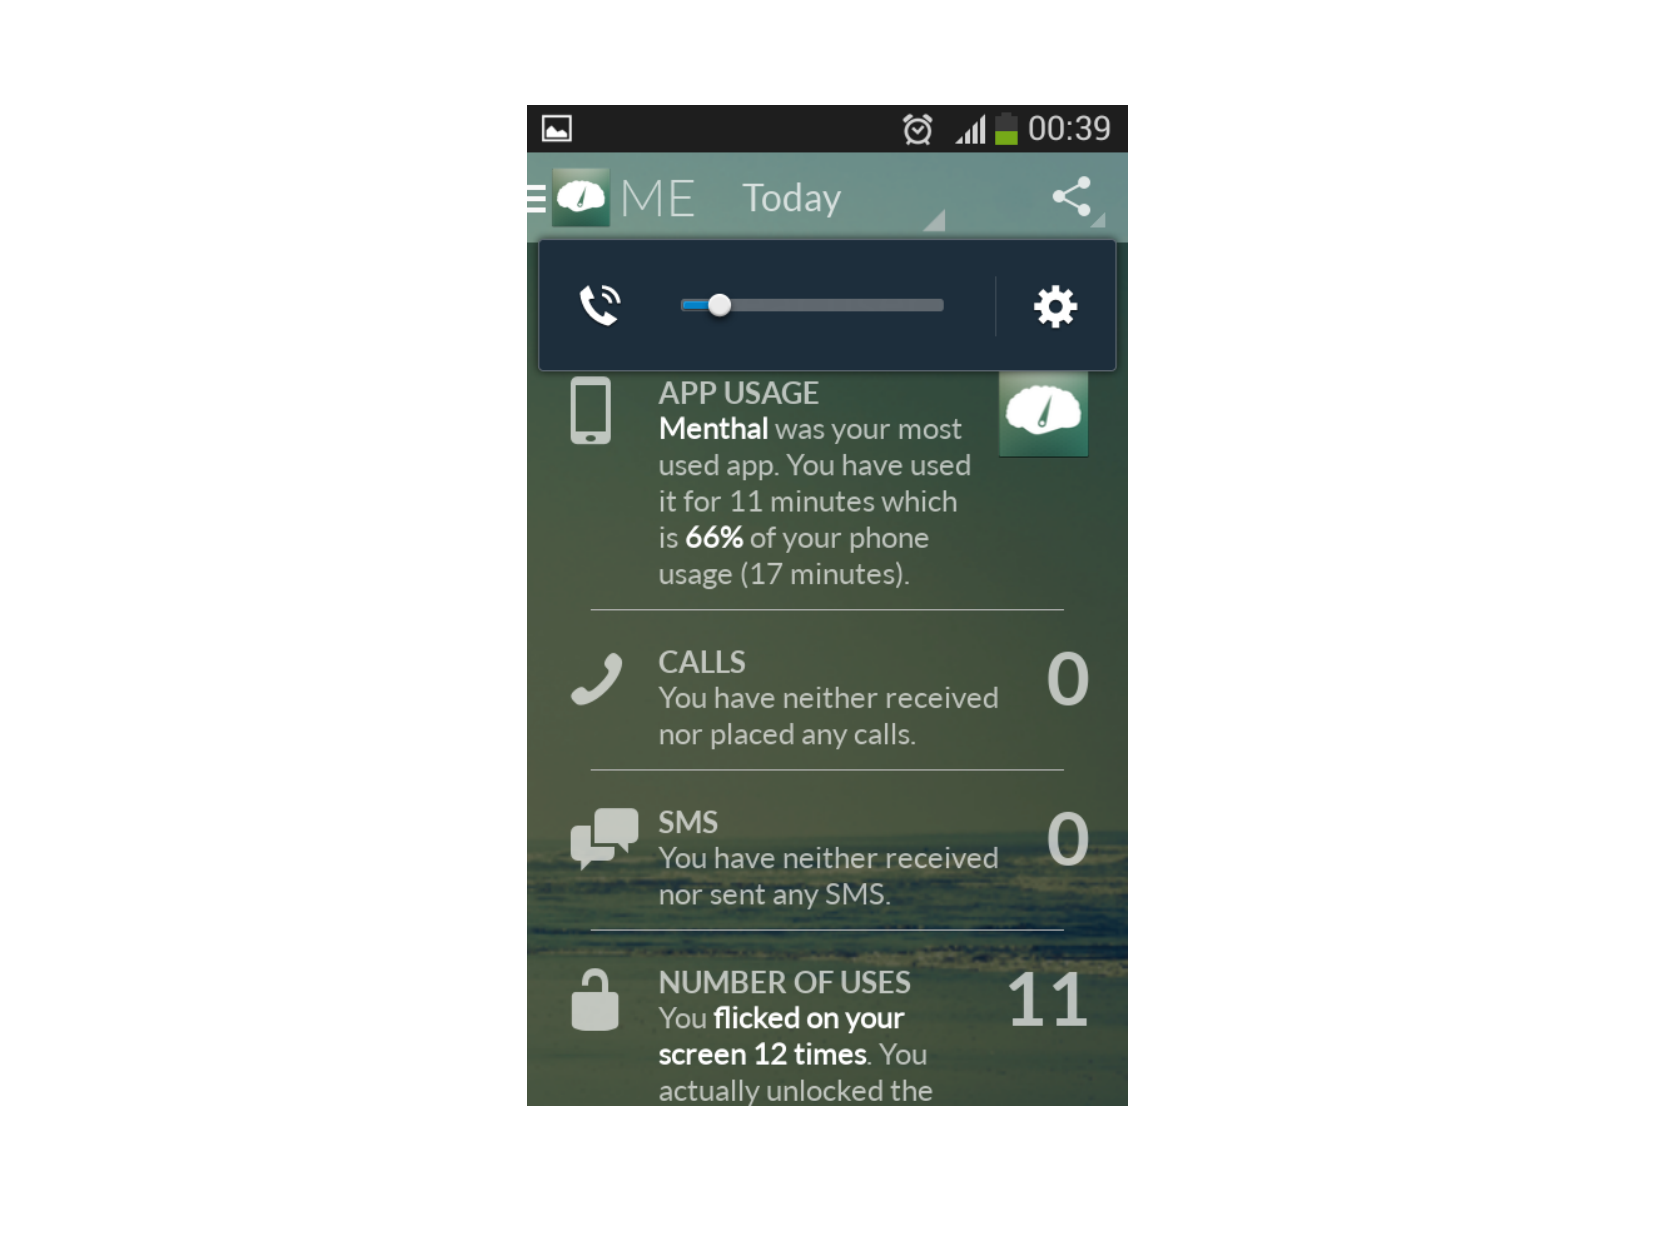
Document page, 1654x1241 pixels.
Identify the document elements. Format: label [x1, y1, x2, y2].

picture [527, 105, 1128, 1106]
